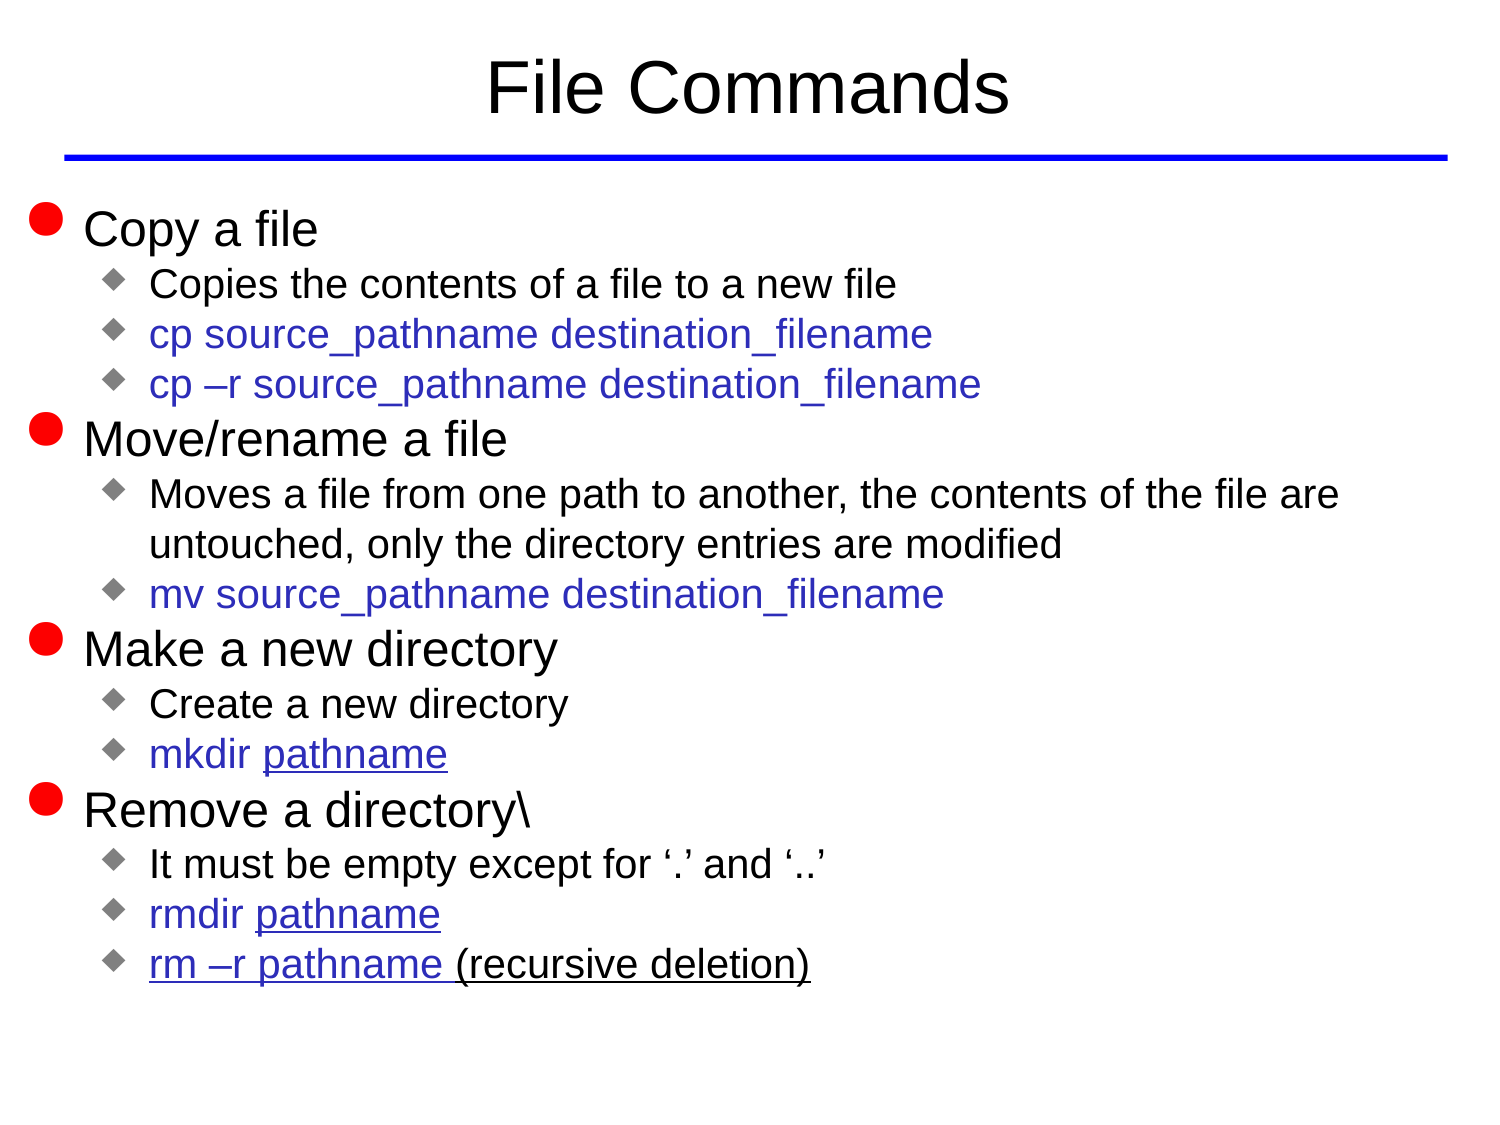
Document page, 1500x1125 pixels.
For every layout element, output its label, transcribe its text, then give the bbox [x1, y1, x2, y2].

list Copy a file Copies the contents of a file to a new file cp source_pathname destination_filename cp –r source_pathname destination_filename Move/rename a file Moves a file from one path to another, the contents of the file are untouched, only the directory entries are modified mv source_pathname destination_filename Make a new directory Create a new directory mkdir pathname Remove a directory\ It must be empty except for ‘.’ and ‘..’ rmdir pathname rm –r pathname (recursive deletion) [11, 189, 1461, 1081]
title File Commands [115, 21, 1382, 147]
